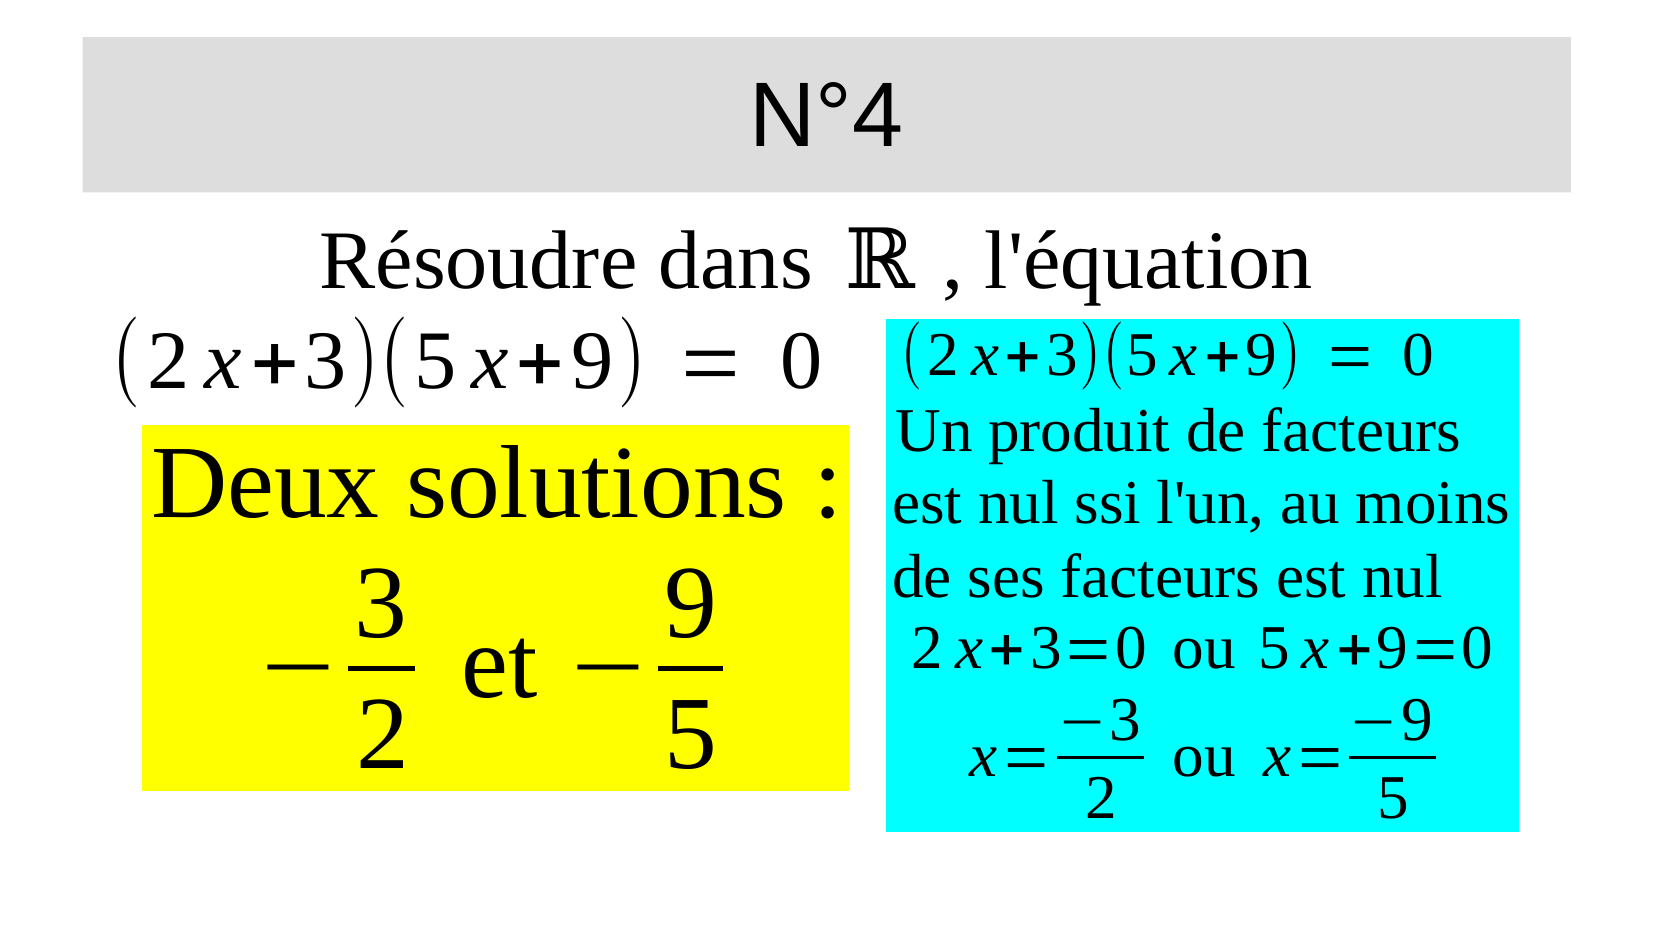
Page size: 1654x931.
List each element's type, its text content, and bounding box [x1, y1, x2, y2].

chart [311, 214, 1323, 308]
chart [885, 318, 1519, 833]
title N°4 [82, 37, 1571, 193]
chart [141, 425, 850, 791]
chart [106, 314, 831, 414]
